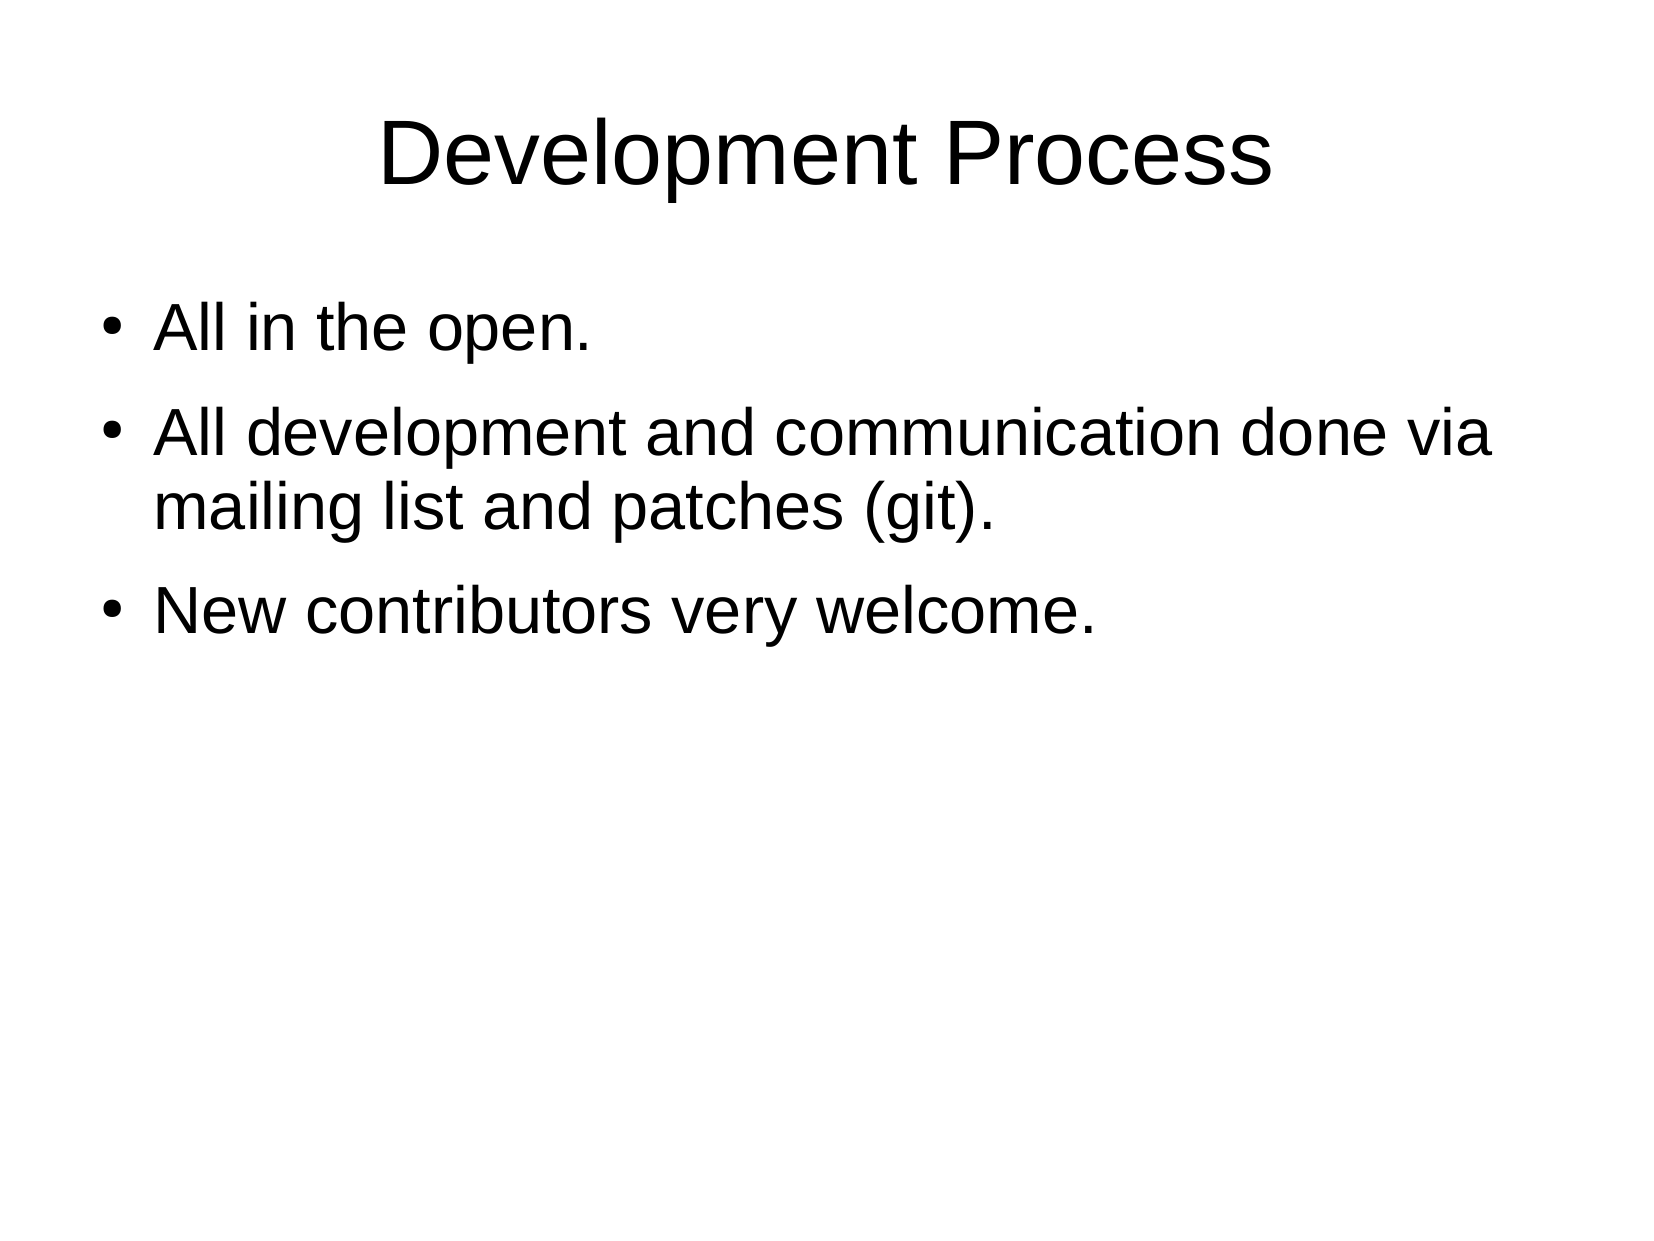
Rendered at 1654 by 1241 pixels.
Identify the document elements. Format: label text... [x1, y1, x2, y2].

title Development Process [82, 49, 1571, 257]
list All in the open. All development and communication done via mailing list and patches (git). New contributors very welcome. [82, 290, 1571, 721]
